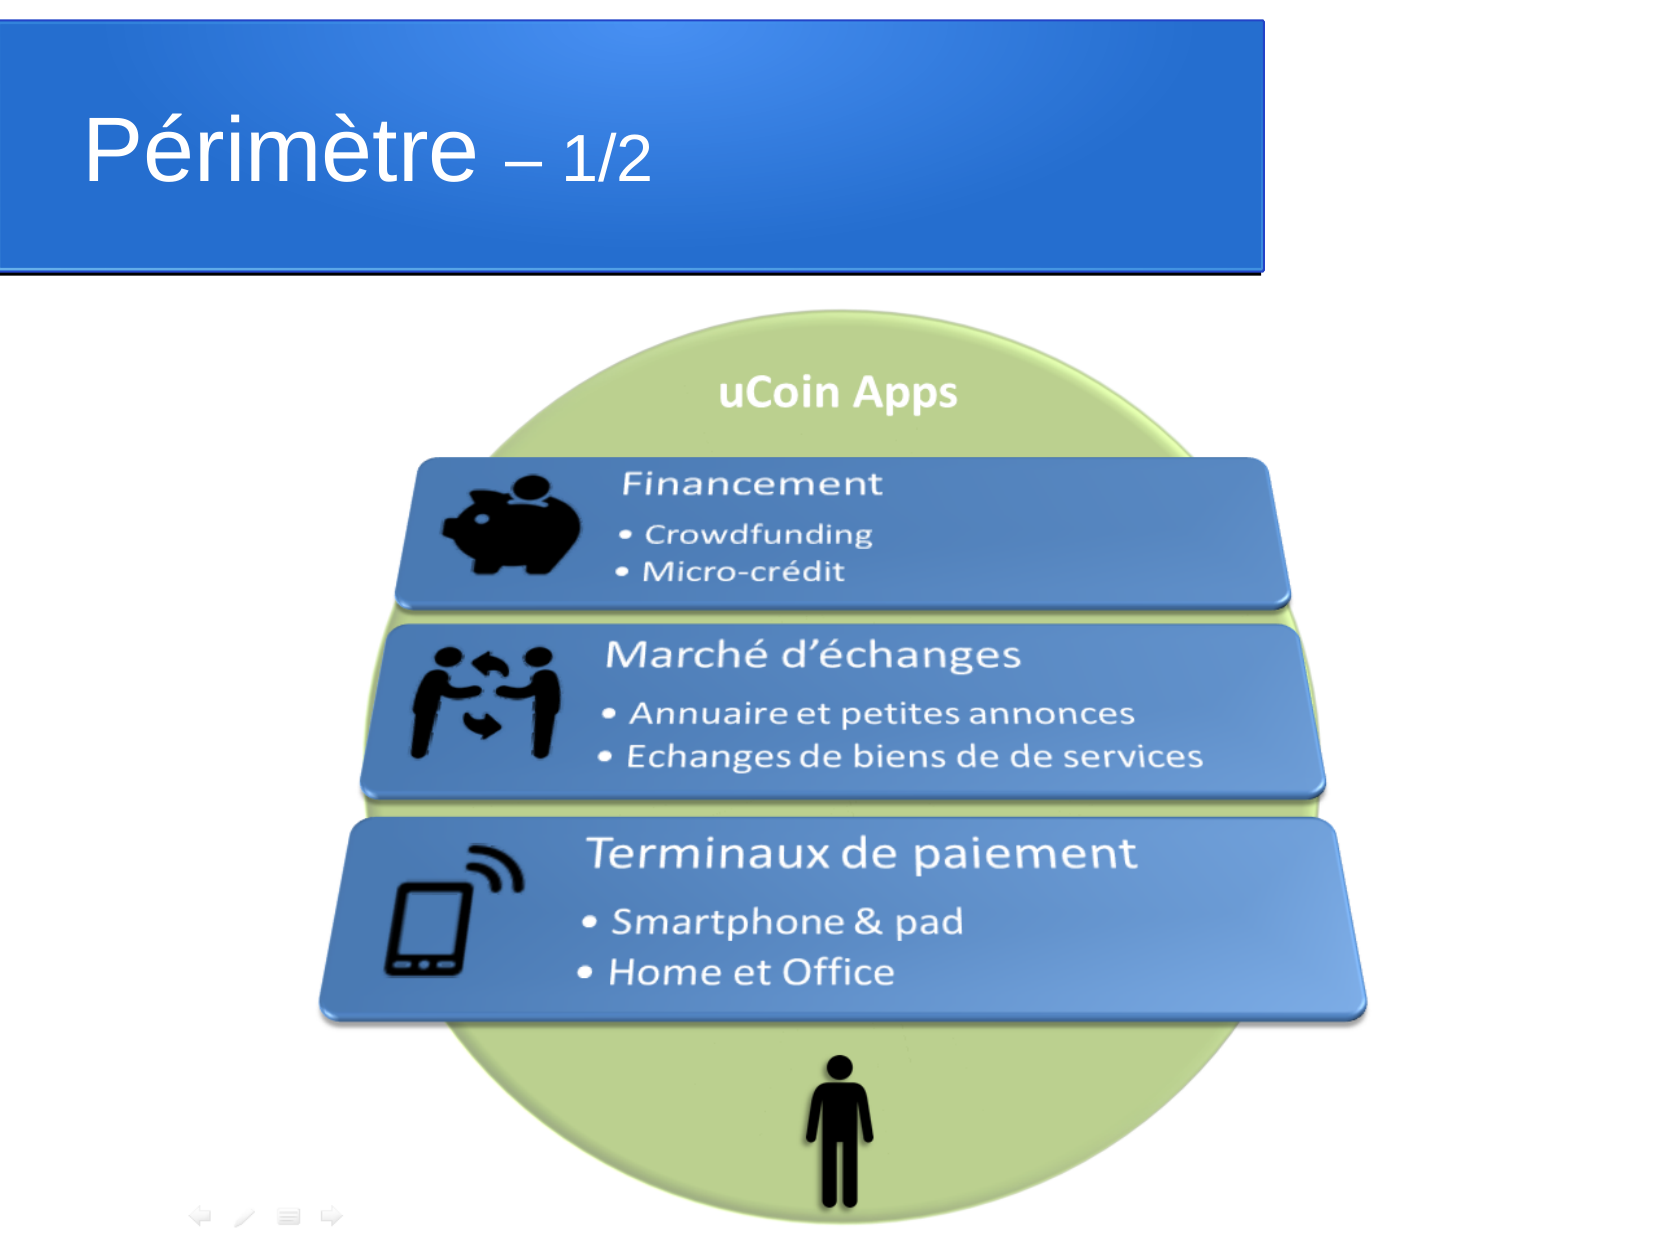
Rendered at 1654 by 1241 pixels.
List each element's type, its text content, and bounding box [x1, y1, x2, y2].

picture [181, 291, 1504, 1240]
title Périmètre – 1/2 [82, 47, 1235, 252]
